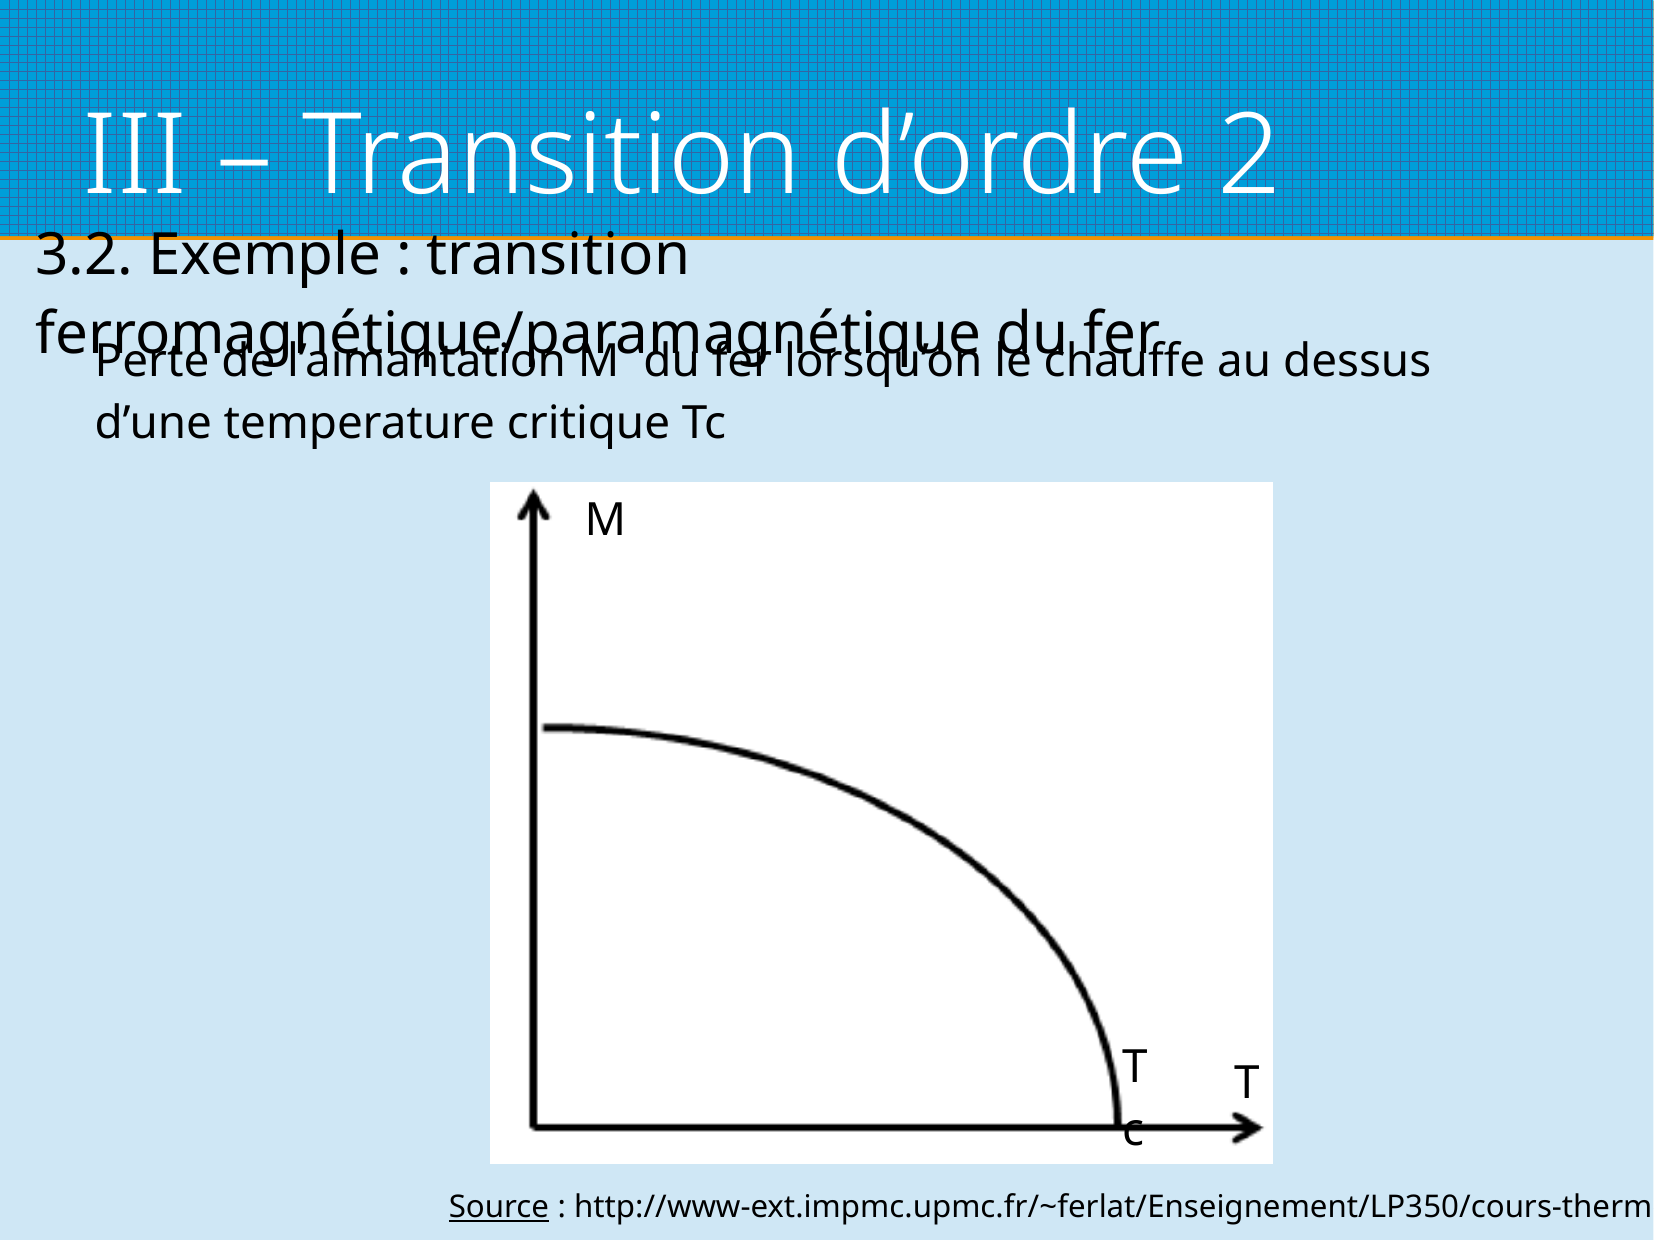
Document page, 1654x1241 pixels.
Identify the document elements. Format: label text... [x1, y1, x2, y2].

title III – Transition d’ordre 2 [82, 19, 1571, 212]
text_box M [578, 483, 624, 553]
text_box T [1228, 1045, 1265, 1116]
picture [490, 482, 1273, 1140]
text_box 3.2. Exemple : transition ferromagnétique/paramagnétique du fer [29, 212, 1654, 371]
text_box Source : http://www-ext.impmc.upmc.fr/~ferlat/Enseignement/LP350/cours-thermo-2.pdf [442, 1140, 1654, 1241]
text_box Tc [1116, 1061, 1171, 1131]
text_box Perte de l’aimantation M du fer lorsqu’on le chauffe au dessus d’une temperature critique Tc [88, 326, 1536, 454]
